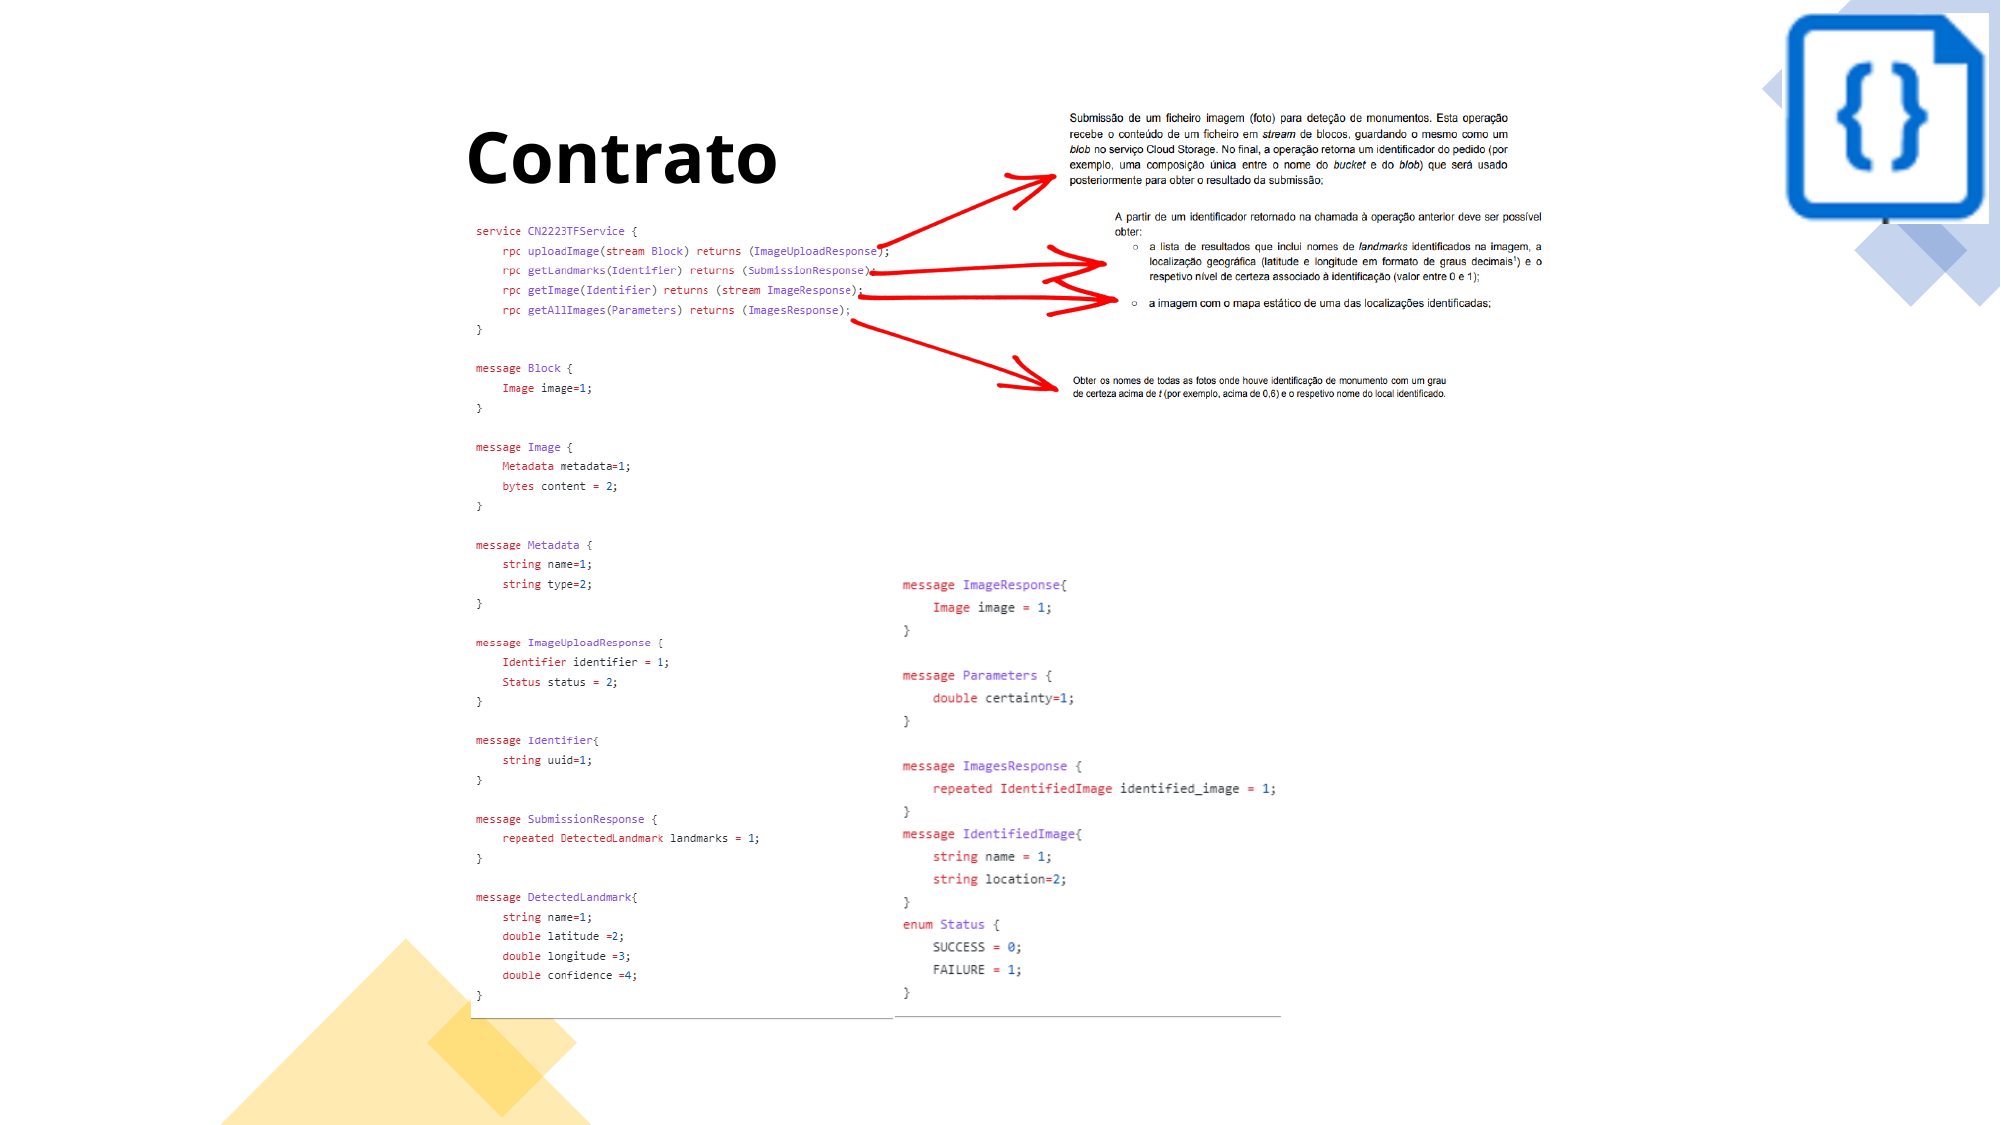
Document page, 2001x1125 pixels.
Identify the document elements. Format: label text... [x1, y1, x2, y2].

text_box [0, 0, 2000, 1125]
text_box Contrato [450, 105, 838, 207]
picture [1782, 13, 1989, 224]
picture [471, 105, 1550, 1018]
